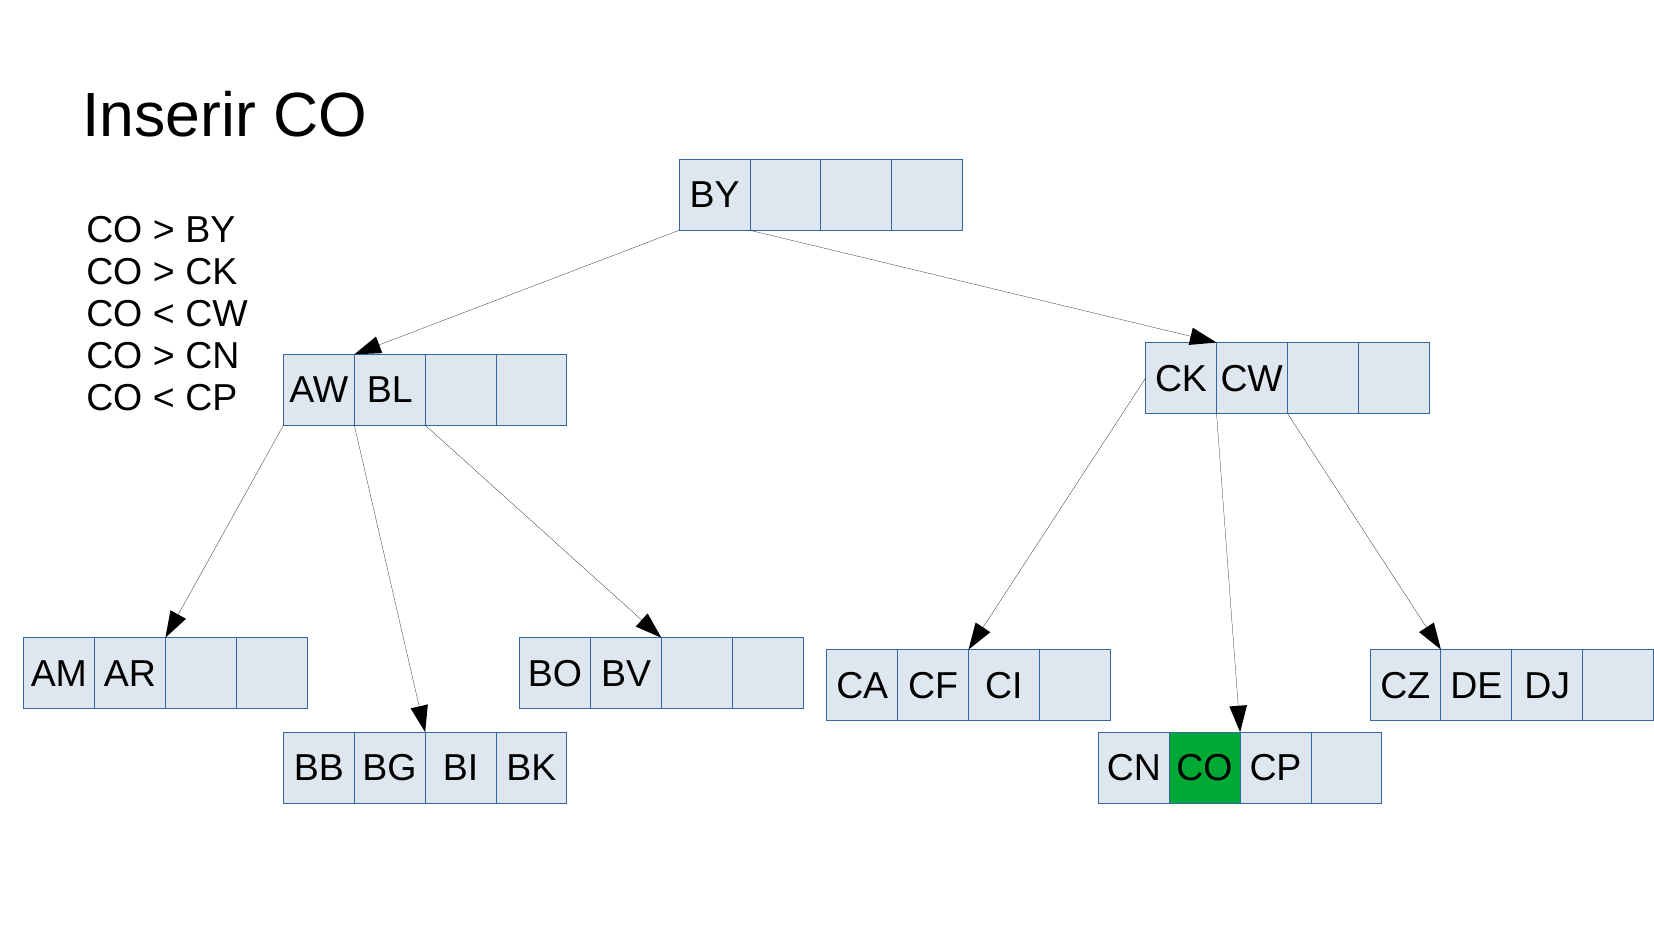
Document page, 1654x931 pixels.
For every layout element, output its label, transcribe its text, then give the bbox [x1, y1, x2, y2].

text_box [661, 637, 804, 709]
text_box [425, 354, 567, 426]
text_box CK [1145, 342, 1216, 414]
text_box [1311, 732, 1382, 804]
text_box CO [1169, 732, 1240, 804]
text_box CO > BY CO > CK CO < CW CO > CN CO < CP [71, 200, 263, 426]
text_box DE [1440, 649, 1511, 721]
text_box BL [354, 354, 425, 426]
text_box BK [496, 732, 567, 804]
text_box CN [1098, 732, 1169, 804]
text_box DJ [1511, 649, 1582, 721]
text_box AR [94, 637, 165, 709]
text_box CW [1216, 342, 1287, 414]
text_box BI [425, 732, 496, 804]
title Inserir CO [82, 37, 1571, 193]
text_box CZ [1370, 649, 1440, 721]
text_box [1287, 342, 1430, 414]
text_box BY [679, 159, 750, 231]
text_box CP [1240, 732, 1311, 804]
text_box AW [283, 354, 354, 426]
text_box BG [354, 732, 425, 804]
text_box BO [519, 637, 590, 709]
text_box BV [590, 637, 661, 709]
text_box [165, 637, 308, 709]
text_box [1039, 649, 1111, 721]
text_box BB [283, 732, 354, 804]
text_box [750, 159, 963, 231]
text_box AM [23, 637, 94, 709]
text_box CA [826, 649, 897, 721]
text_box [1582, 649, 1654, 721]
text_box CF [897, 649, 968, 721]
text_box CI [968, 649, 1039, 721]
